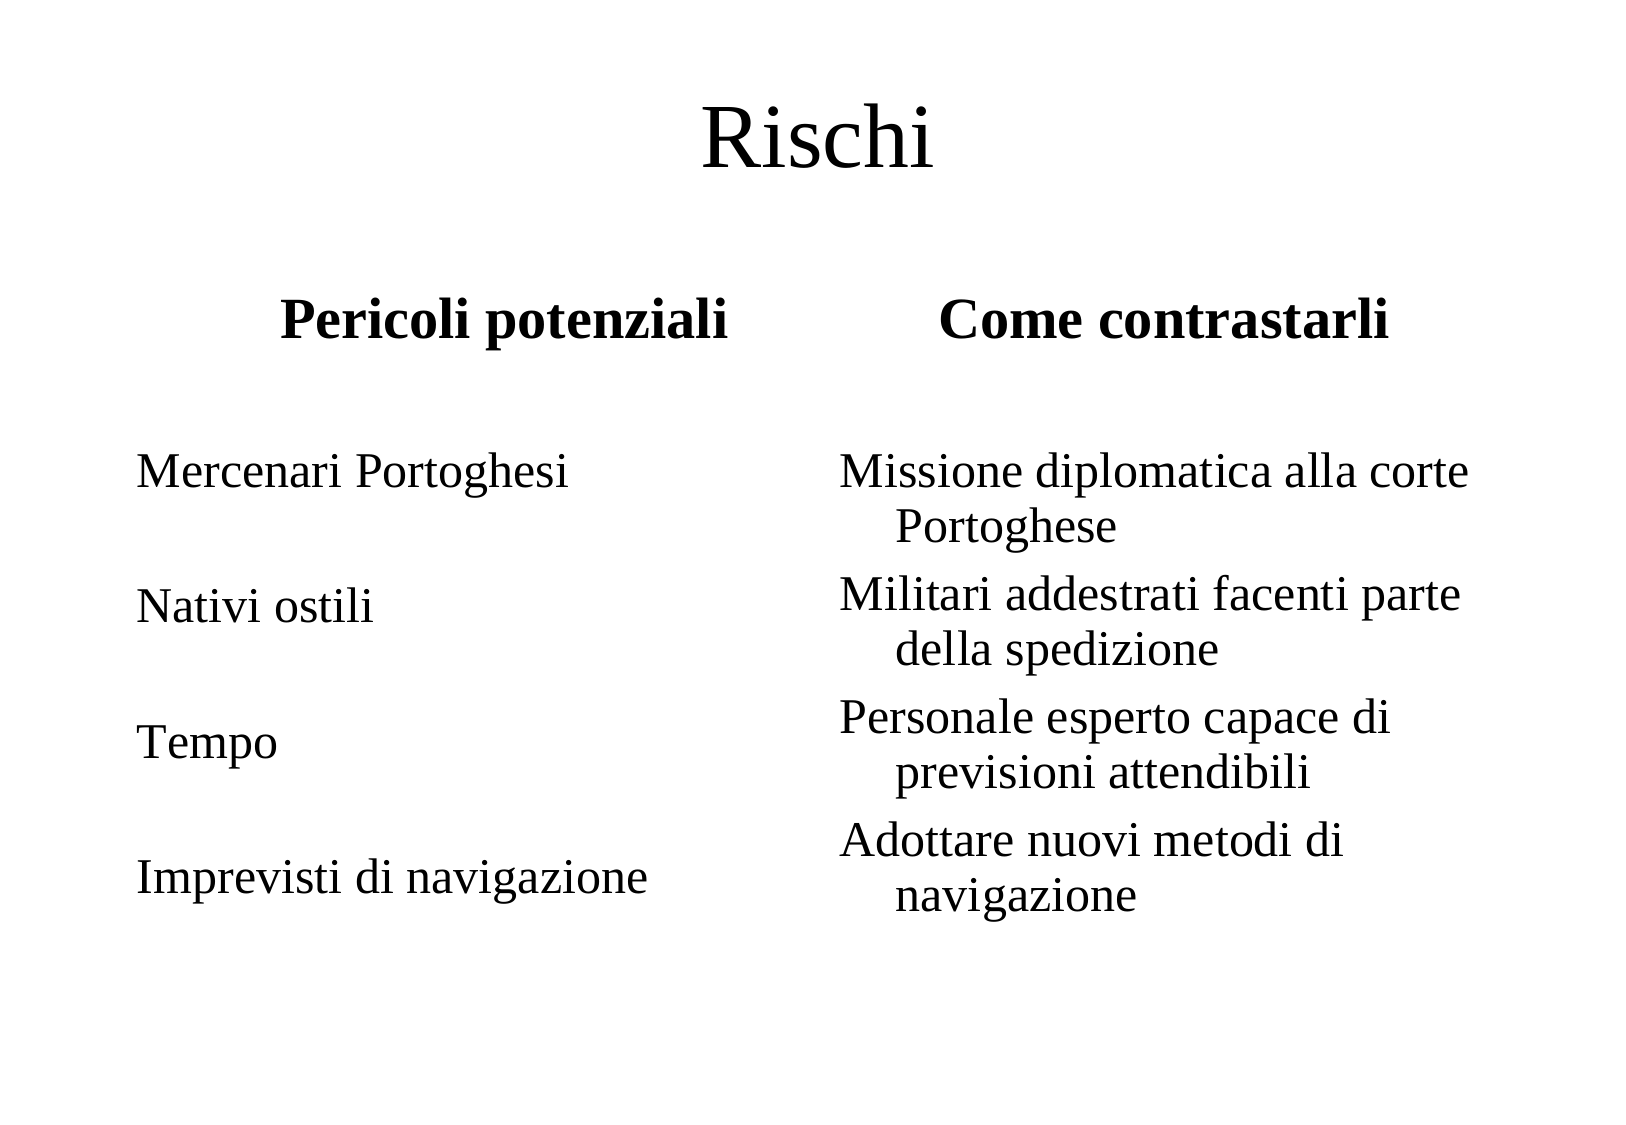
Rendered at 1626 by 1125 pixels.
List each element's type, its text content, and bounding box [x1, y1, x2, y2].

list Come contrastarli Missione diplomatica alla corte Portoghese Militari addestrati facenti parte della spedizione Personale esperto capace di previsioni attendibili Adottare nuovi metodi di navigazione [824, 278, 1504, 1001]
list Pericoli potenziali Mercenari Portoghesi Nativi ostili Tempo Imprevisti di navigazione [121, 278, 800, 1001]
title Rischi [127, 42, 1509, 231]
